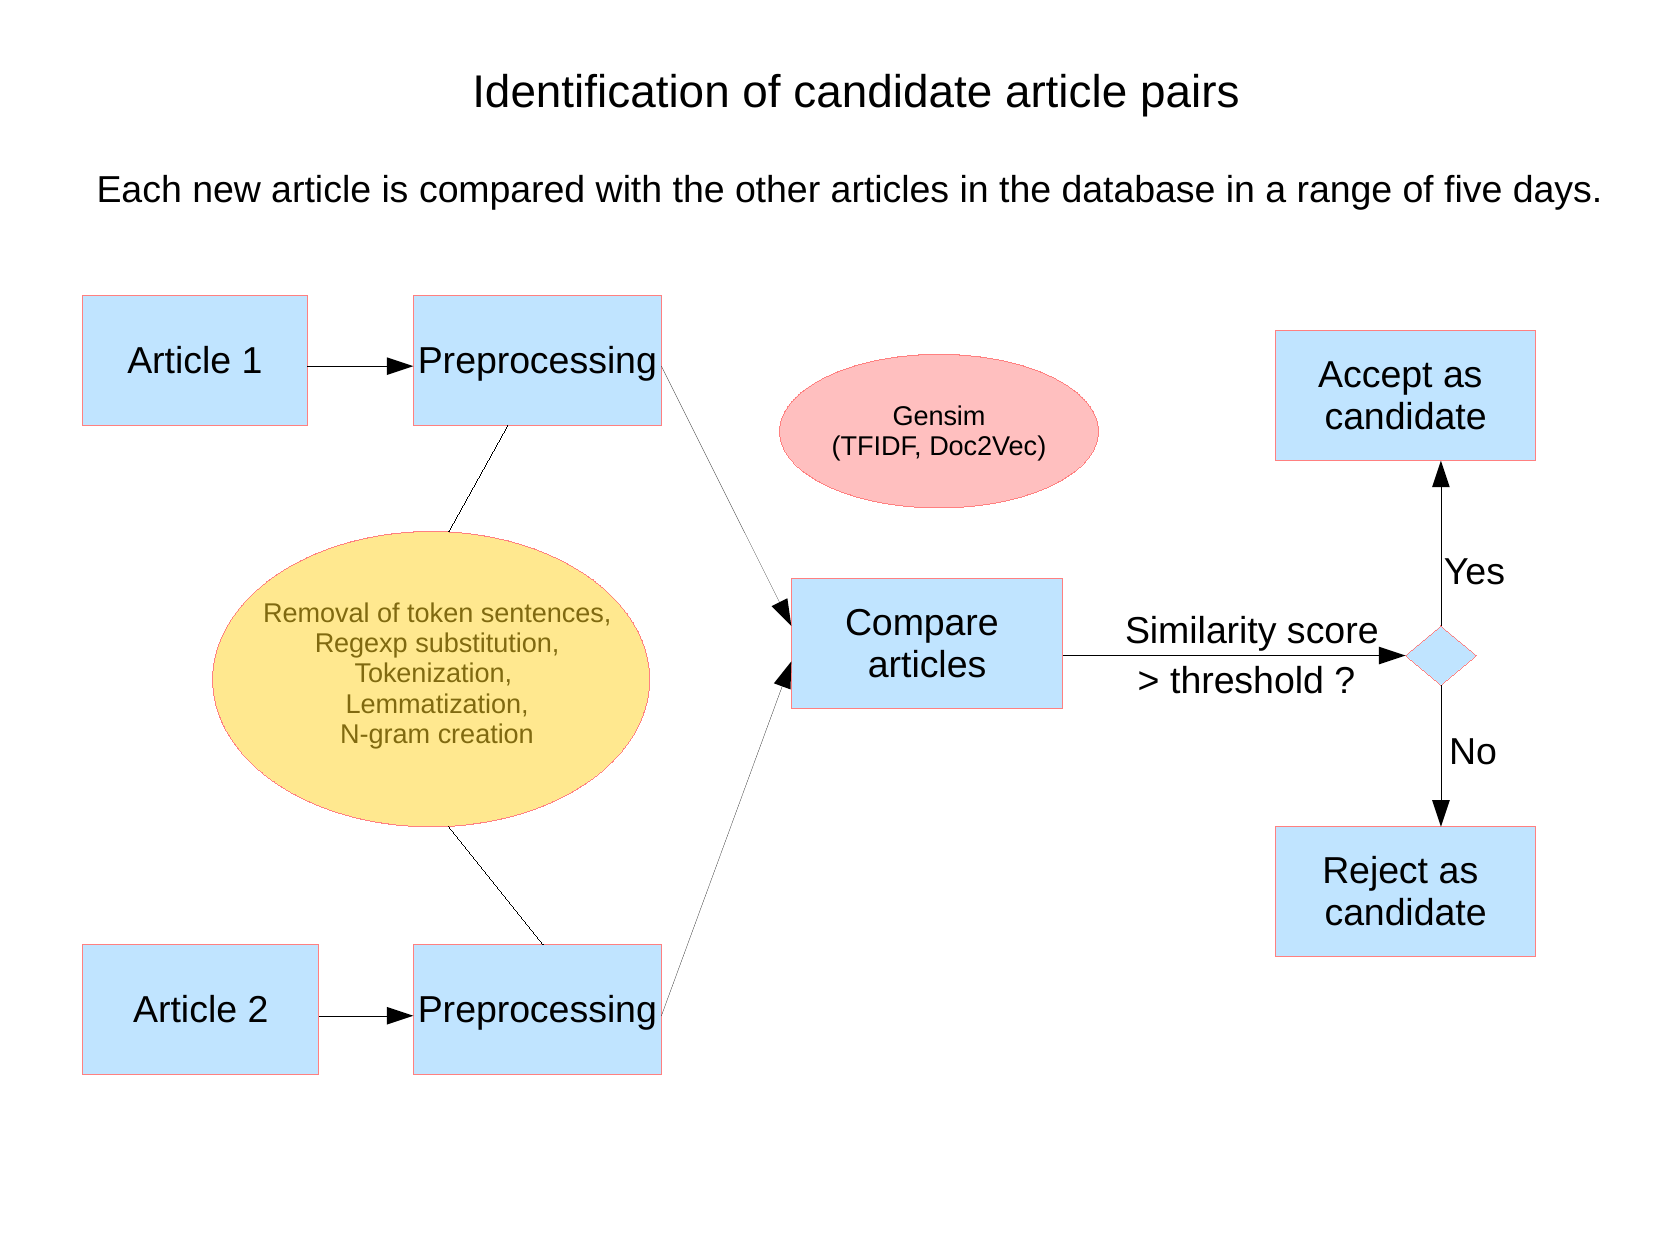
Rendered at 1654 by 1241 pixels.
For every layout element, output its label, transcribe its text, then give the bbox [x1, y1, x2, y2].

text_box Preprocessing [413, 944, 662, 1075]
text_box [212, 531, 650, 827]
text_box Reject as candidate [1275, 826, 1536, 957]
text_box No [1434, 722, 1512, 780]
text_box Similarity score [1110, 602, 1394, 660]
text_box Accept as candidate [1275, 330, 1536, 461]
text_box Article 1 [82, 295, 308, 426]
text_box Gensim (TFIDF, Doc2Vec) [779, 354, 1099, 508]
text_box Identification of candidate article pairs [457, 59, 1268, 126]
text_box > threshold ? [1122, 651, 1371, 709]
text_box [1406, 625, 1477, 686]
text_box Removal of token sentences, Regexp substitution, Tokenization, Lemmatization, N-gram creation [236, 729, 638, 849]
text_box Compare articles [791, 578, 1063, 709]
text_box Article 2 [82, 944, 319, 1075]
text_box Yes [1429, 543, 1520, 601]
text_box Each new article is compared with the other articles in the database in a range of five days. [81, 161, 1619, 260]
text_box Preprocessing [413, 295, 662, 426]
